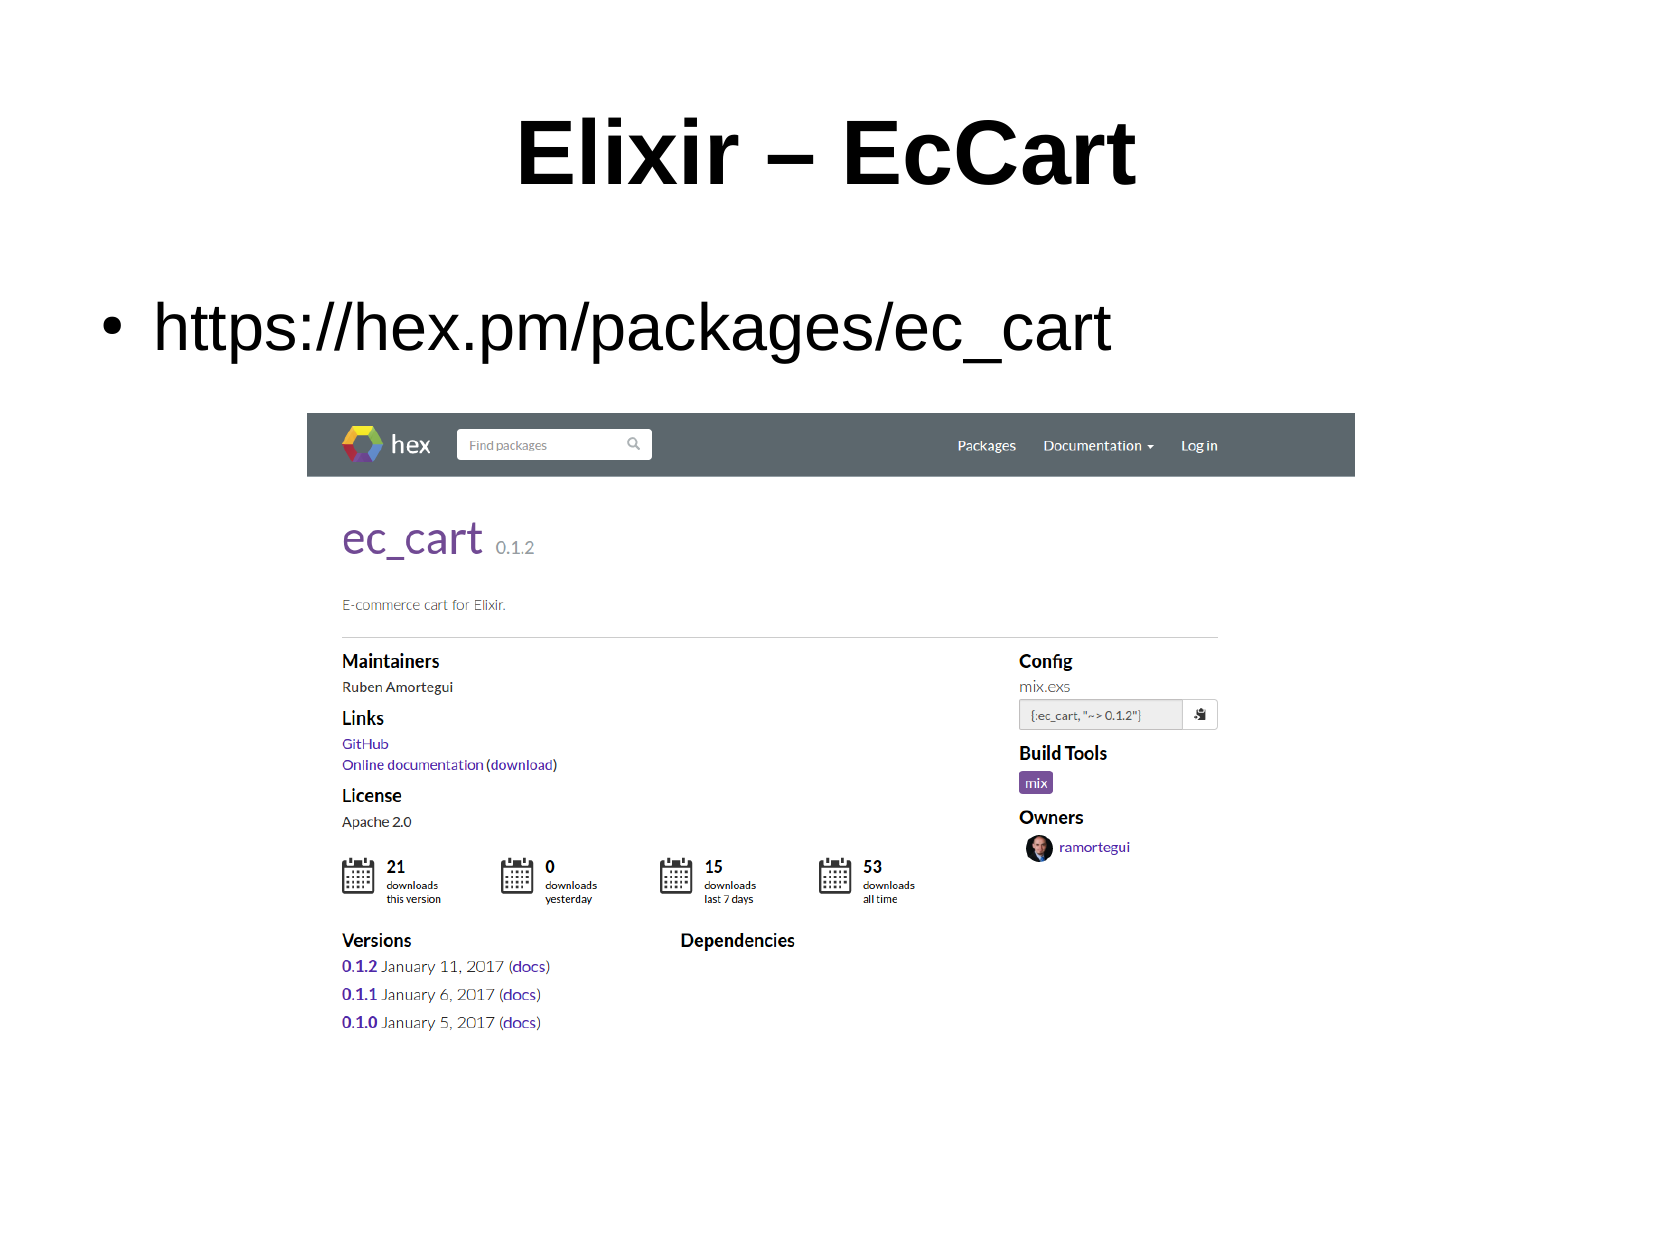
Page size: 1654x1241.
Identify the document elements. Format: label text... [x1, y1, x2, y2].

list https://hex.pm/packages/ec_cart [82, 290, 1571, 1010]
title Elixir – EcCart [82, 49, 1571, 257]
picture [307, 413, 1355, 1075]
